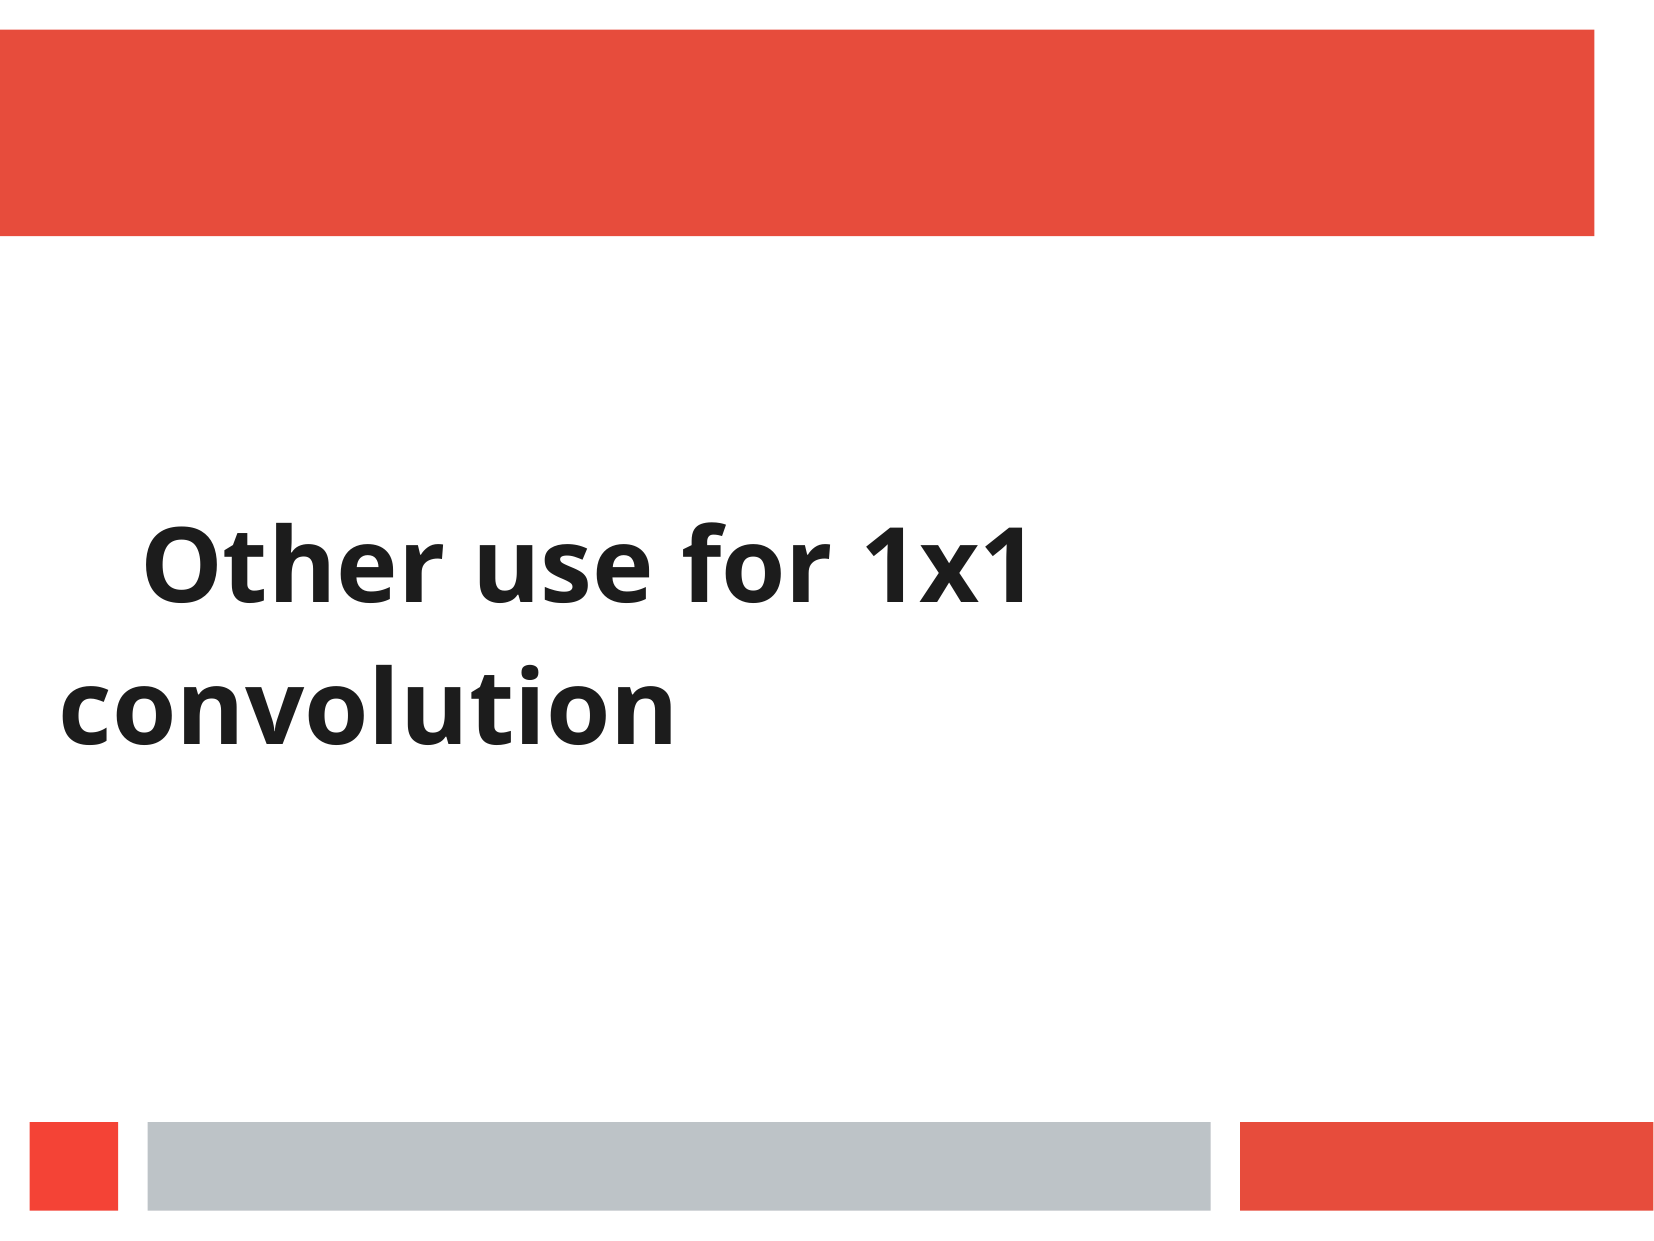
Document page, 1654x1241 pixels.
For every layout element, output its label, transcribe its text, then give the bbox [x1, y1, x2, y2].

list Other use for 1x1 convolution [59, 324, 1565, 1093]
